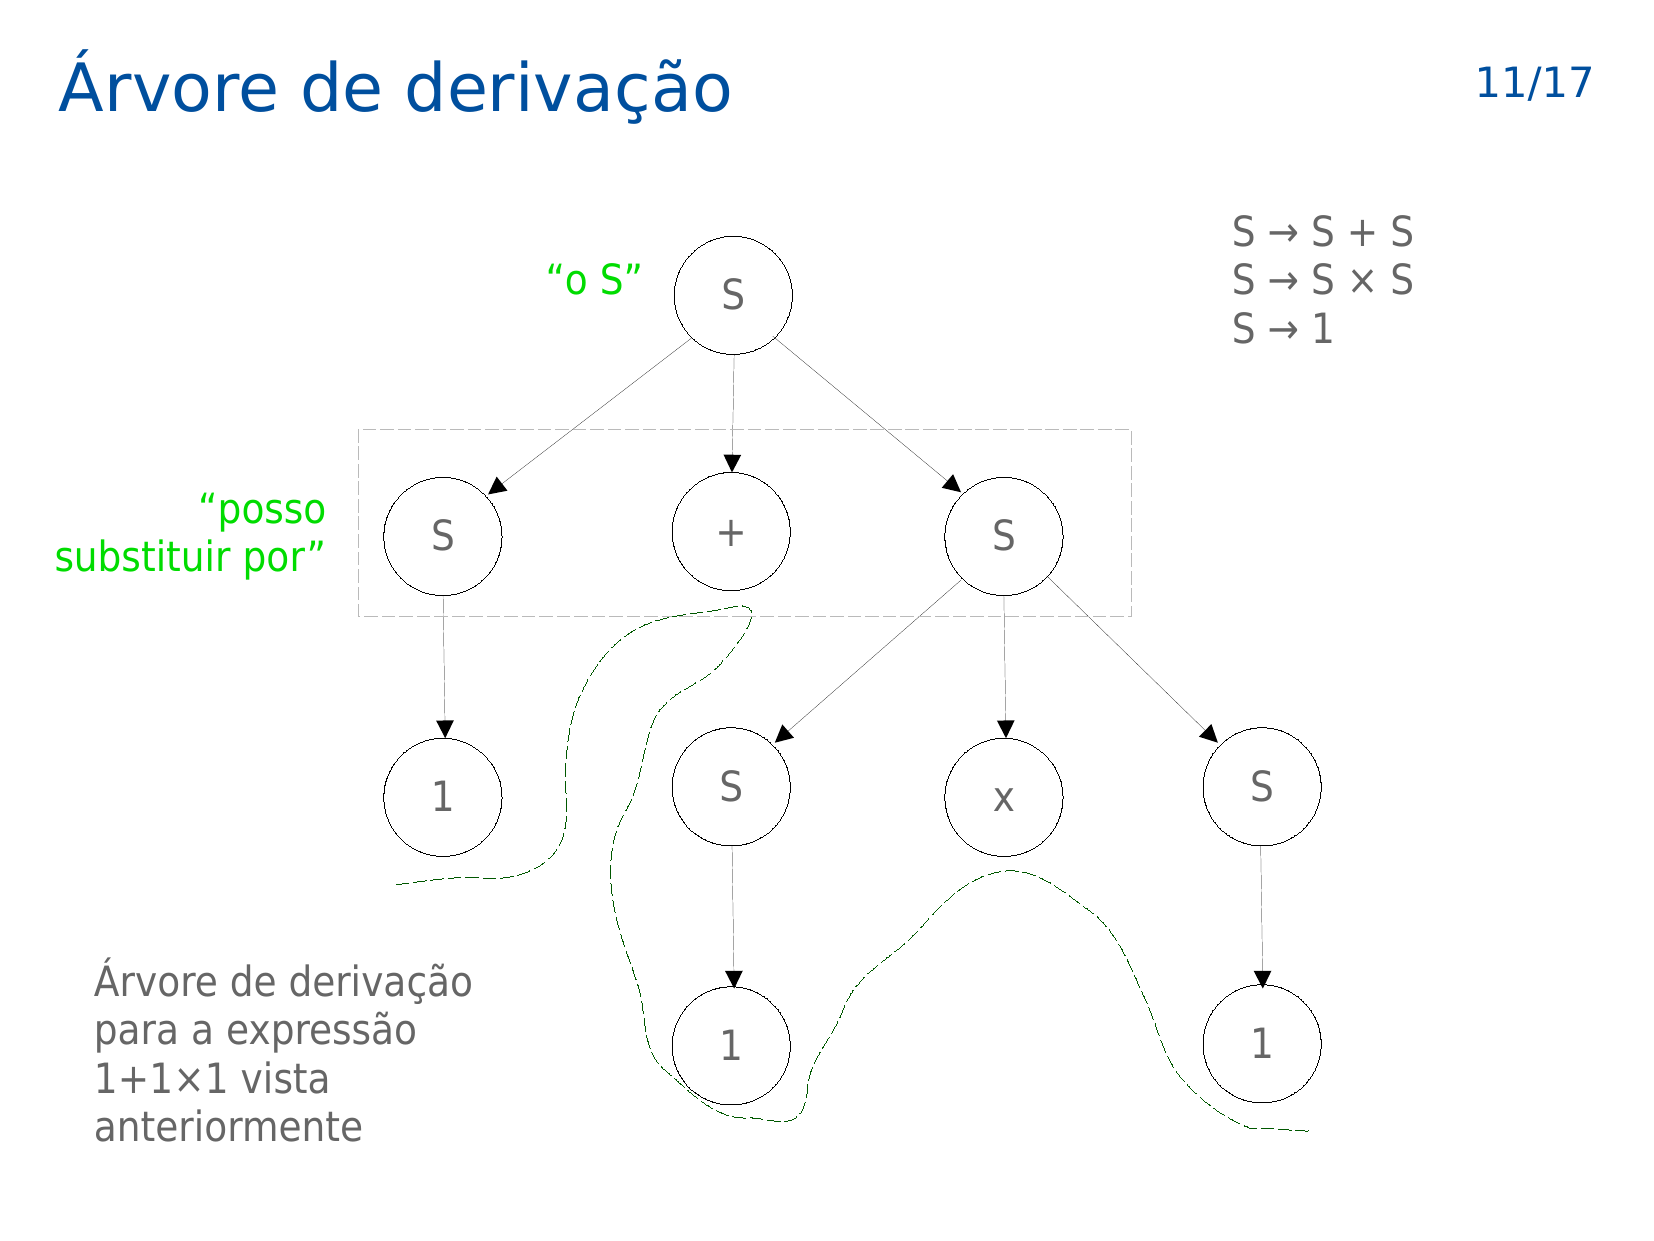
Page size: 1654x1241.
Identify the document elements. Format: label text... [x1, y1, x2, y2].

text_box 1 [383, 738, 503, 857]
text_box “posso substituir por” [26, 477, 342, 590]
text_box S [944, 477, 1064, 596]
text_box S [383, 477, 503, 596]
title Árvore de derivação [59, 29, 1625, 148]
text_box S [674, 236, 793, 355]
text_box 1 [1203, 984, 1322, 1103]
text_box 1 [672, 986, 791, 1105]
text_box x [944, 738, 1064, 857]
text_box + [672, 472, 791, 591]
text_box S → S + S S → S × S S → 1 [1217, 200, 1614, 361]
text_box S [672, 727, 791, 846]
text_box “o S” [396, 248, 658, 312]
text_box Árvore de derivação para a expressão 1+1×1 vista anteriormente [79, 950, 557, 1218]
text_box S [1203, 727, 1322, 846]
